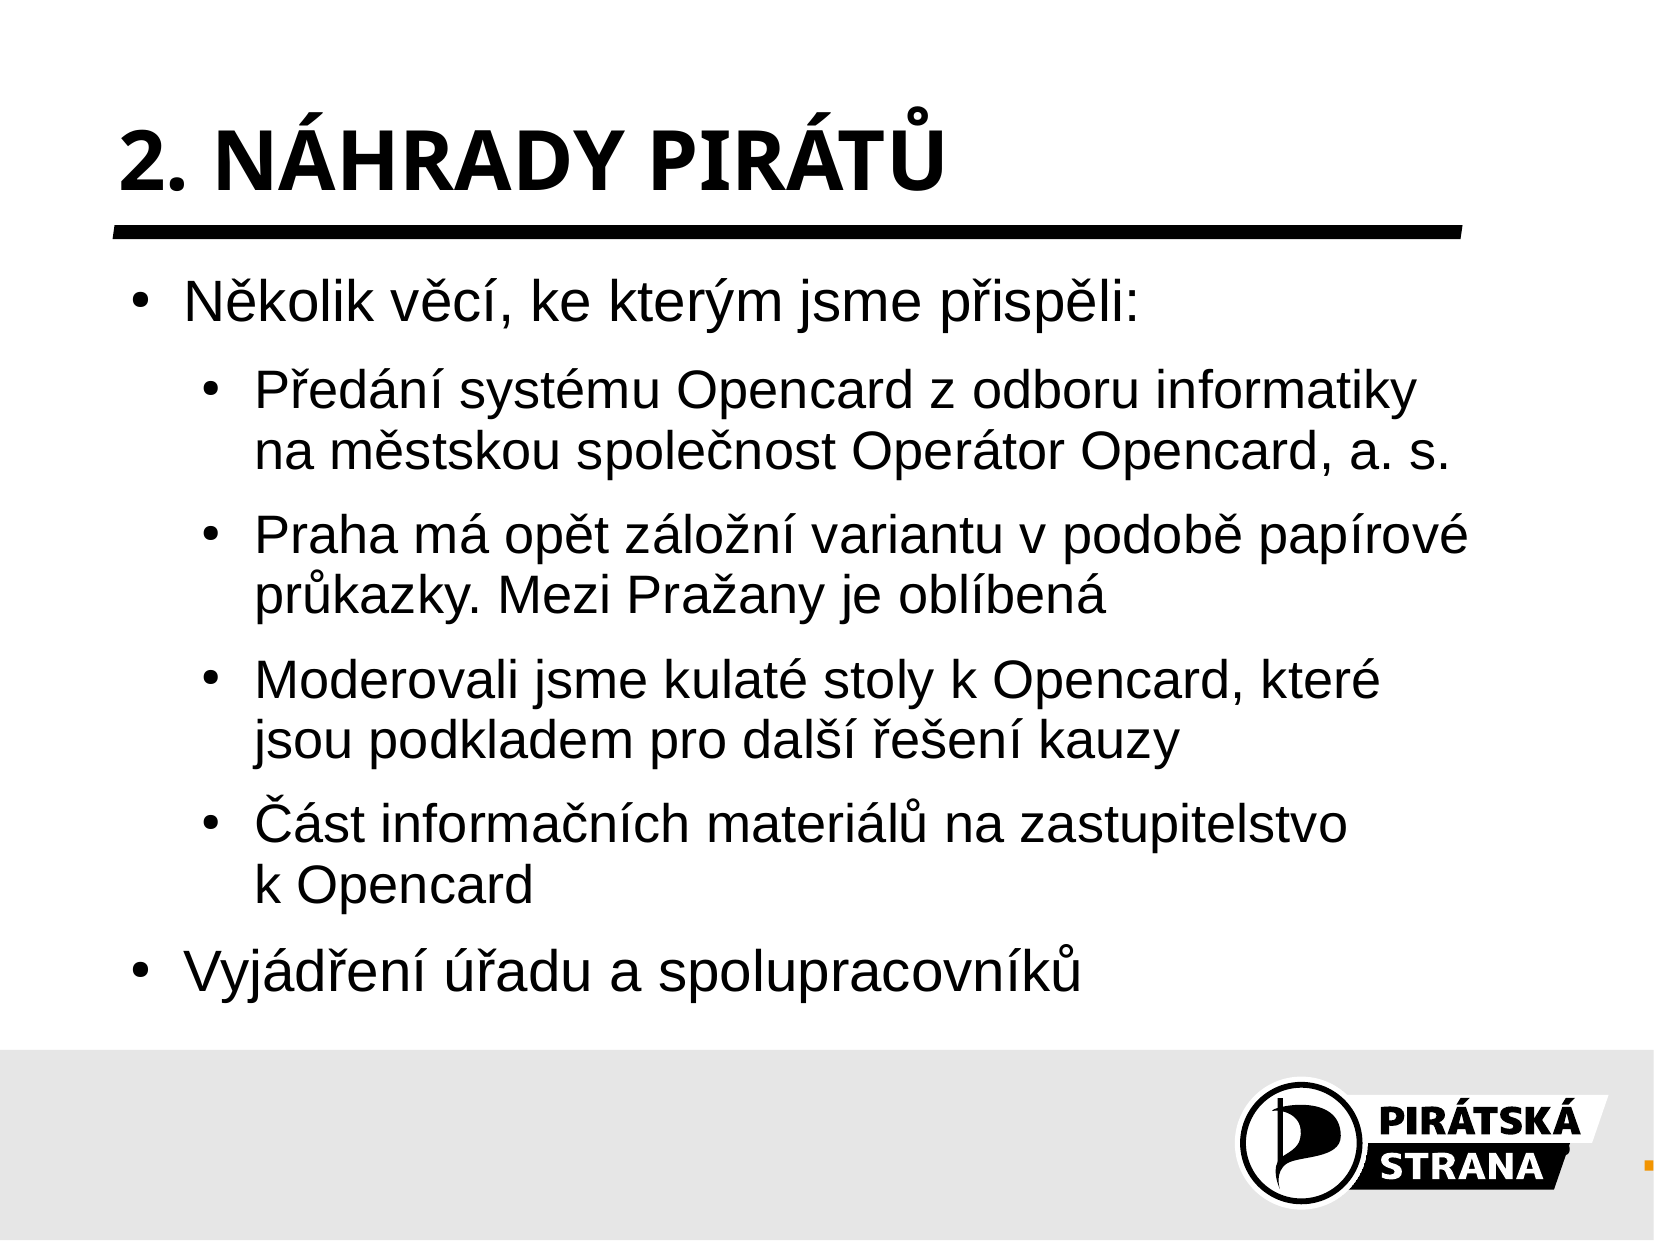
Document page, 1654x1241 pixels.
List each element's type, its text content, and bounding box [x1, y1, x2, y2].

title 2. NÁHRADY PIRÁTŮ [118, 8, 1576, 216]
list Několik věcí, ke kterým jsme přispěli: Předání systému Opencard z odboru informatiky na městskou společnost Operátor Opencard, a. s. Praha má opět záložní variantu v podobě papírové průkazky. Mezi Pražany je oblíbená Moderovali jsme kulaté stoly k Opencard, které jsou podkladem pro další řešení kauzy Část informačních materiálů na zastupitelstvo k Opencard Vyjádření úřadu a spolupracovníků [112, 268, 1477, 1006]
